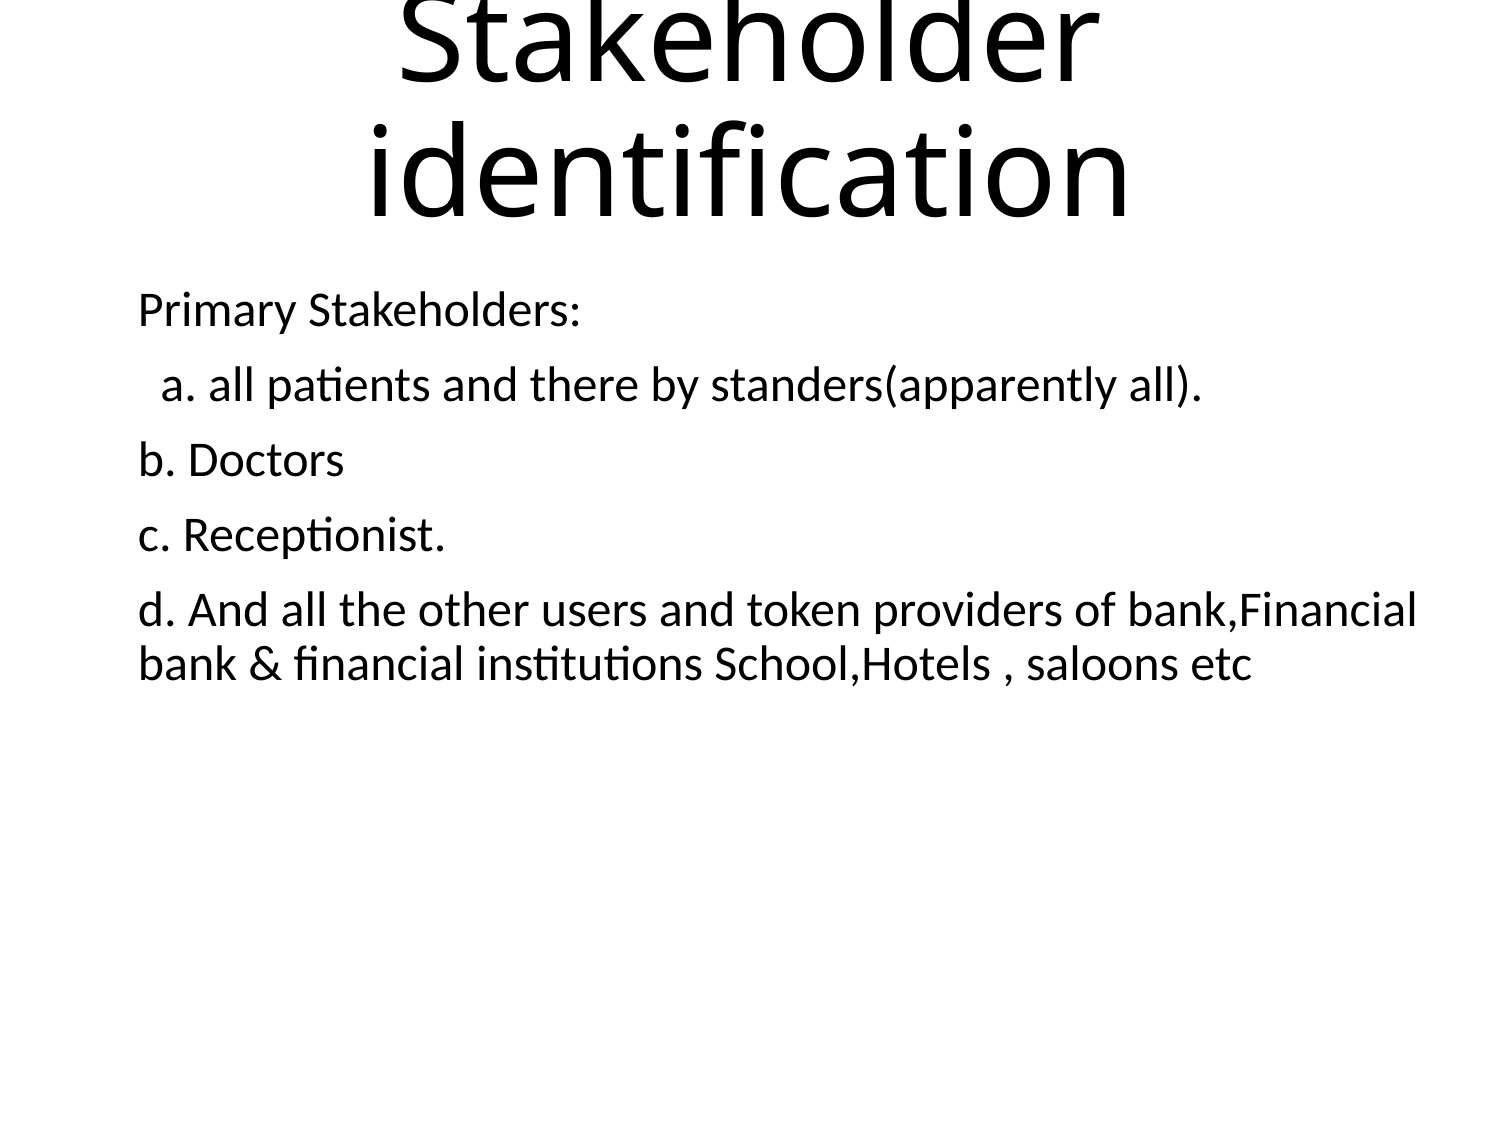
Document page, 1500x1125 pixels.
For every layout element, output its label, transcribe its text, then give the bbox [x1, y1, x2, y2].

title Stakeholder identification [112, 0, 1388, 251]
subtitle Primary Stakeholders: a. all patients and there by standers(apparently all). b. Doctors c. Receptionist. d. And all the other users and token providers of bank,Financial bank & financial institutions School,Hotels , saloons etc [47, 276, 1452, 1059]
